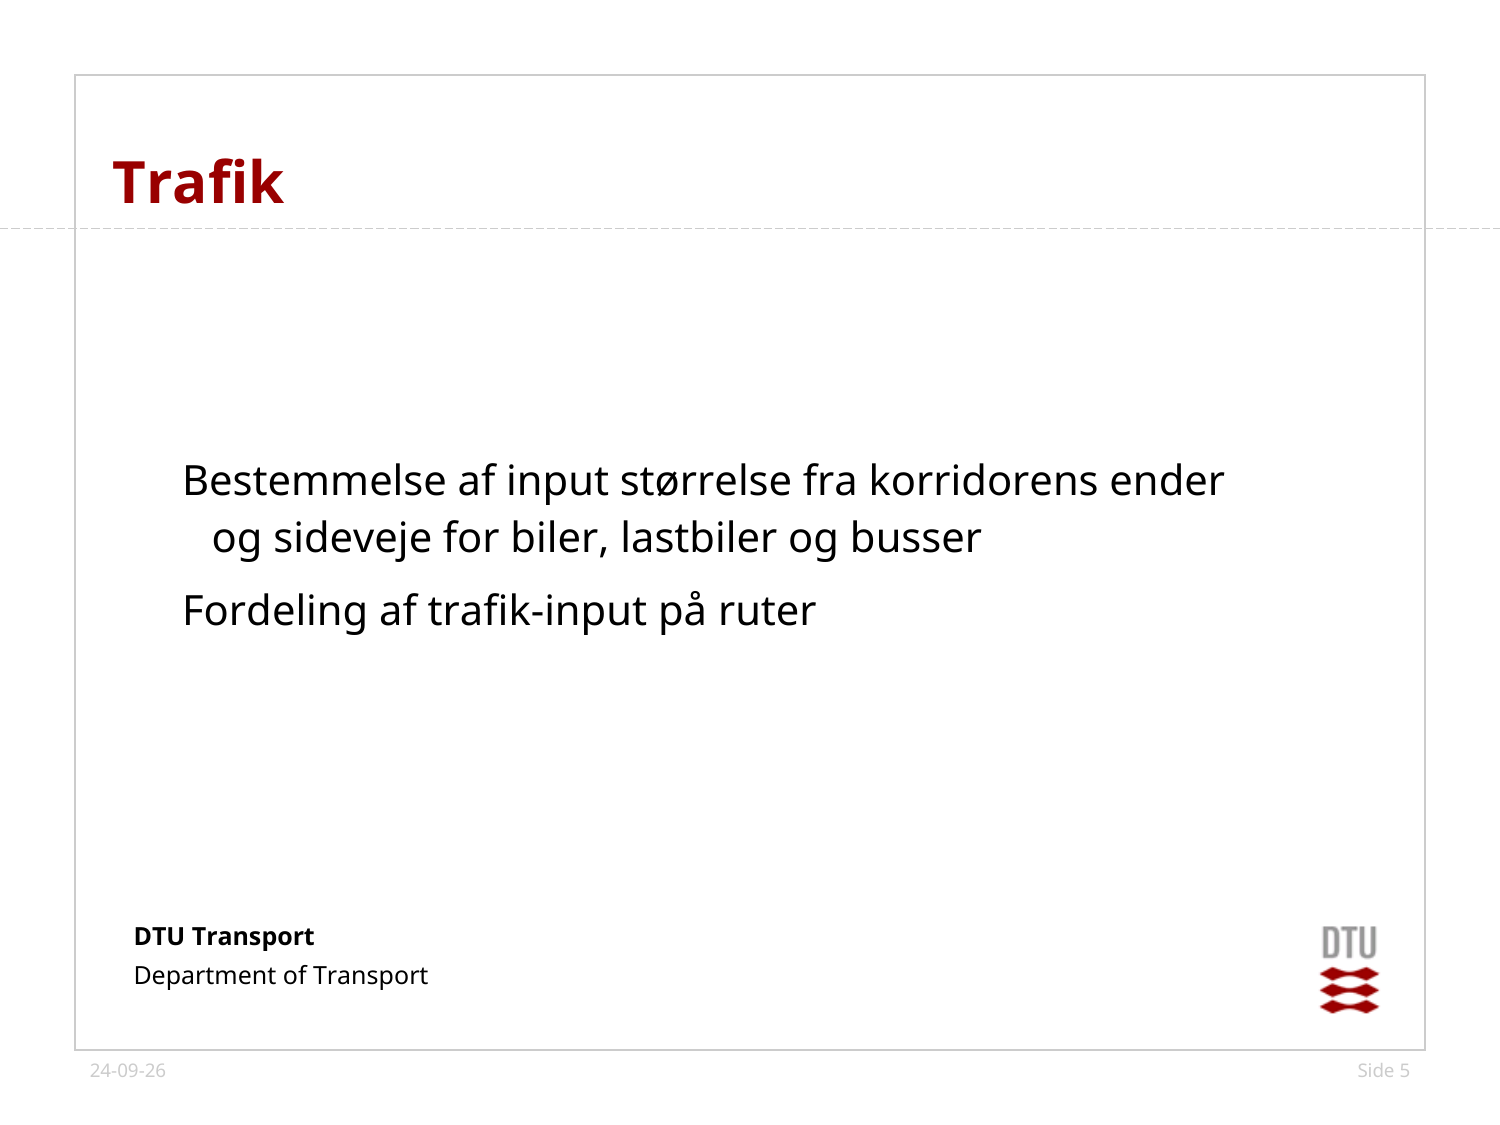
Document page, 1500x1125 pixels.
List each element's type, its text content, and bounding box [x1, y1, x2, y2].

title Trafik [112, 132, 1401, 231]
picture [1297, 892, 1418, 1034]
subtitle Bestemmelse af input størrelse fra korridorens ender og sideveje for biler, lastbiler og busser Fordeling af trafik-input på ruter [182, 295, 1270, 794]
